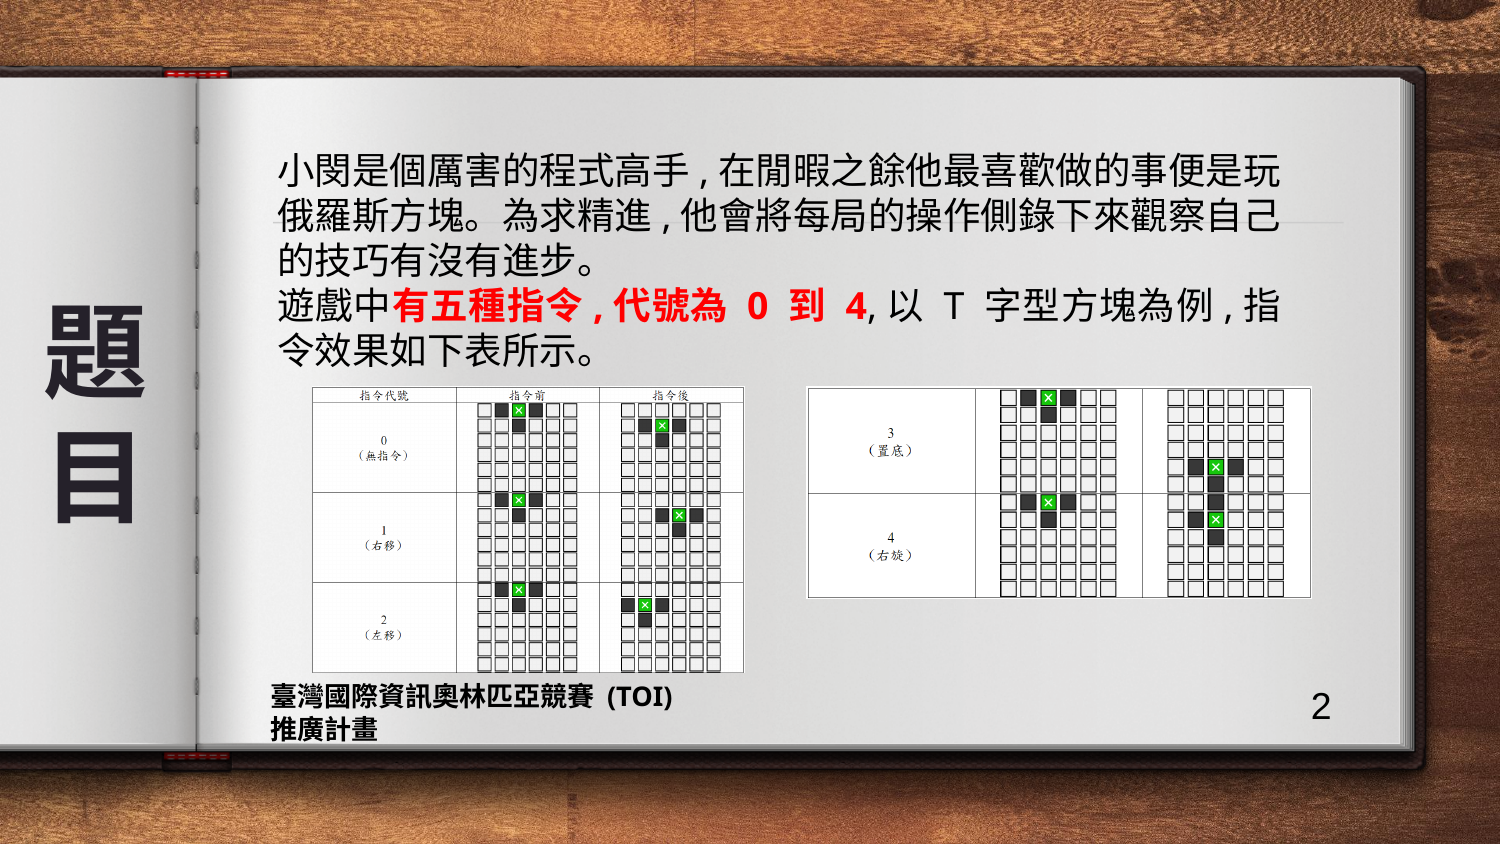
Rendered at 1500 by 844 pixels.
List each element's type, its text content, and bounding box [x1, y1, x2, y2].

text_box 小閔是個厲害的程式高手,在閒暇之餘他最喜歡做的事便是玩俄羅斯方塊。為求精進,他會將每局的操作側錄下來觀察自己的技巧有沒有進步。 遊戲中有五種指令,代號為 0 到 4,以 T 字型方塊為例,指令效果如下表所示。 [262, 140, 1296, 522]
text_box 題 目 [108, 329, 127, 334]
text_box 題 目 [28, 306, 210, 552]
picture [0, 0, 1500, 844]
text_box 題 目 [63, 327, 78, 332]
text_box 題 目 [63, 314, 78, 319]
text_box 題 目 [108, 341, 127, 346]
text_box 題 目 [108, 354, 127, 359]
text_box <number> [1295, 672, 1386, 737]
